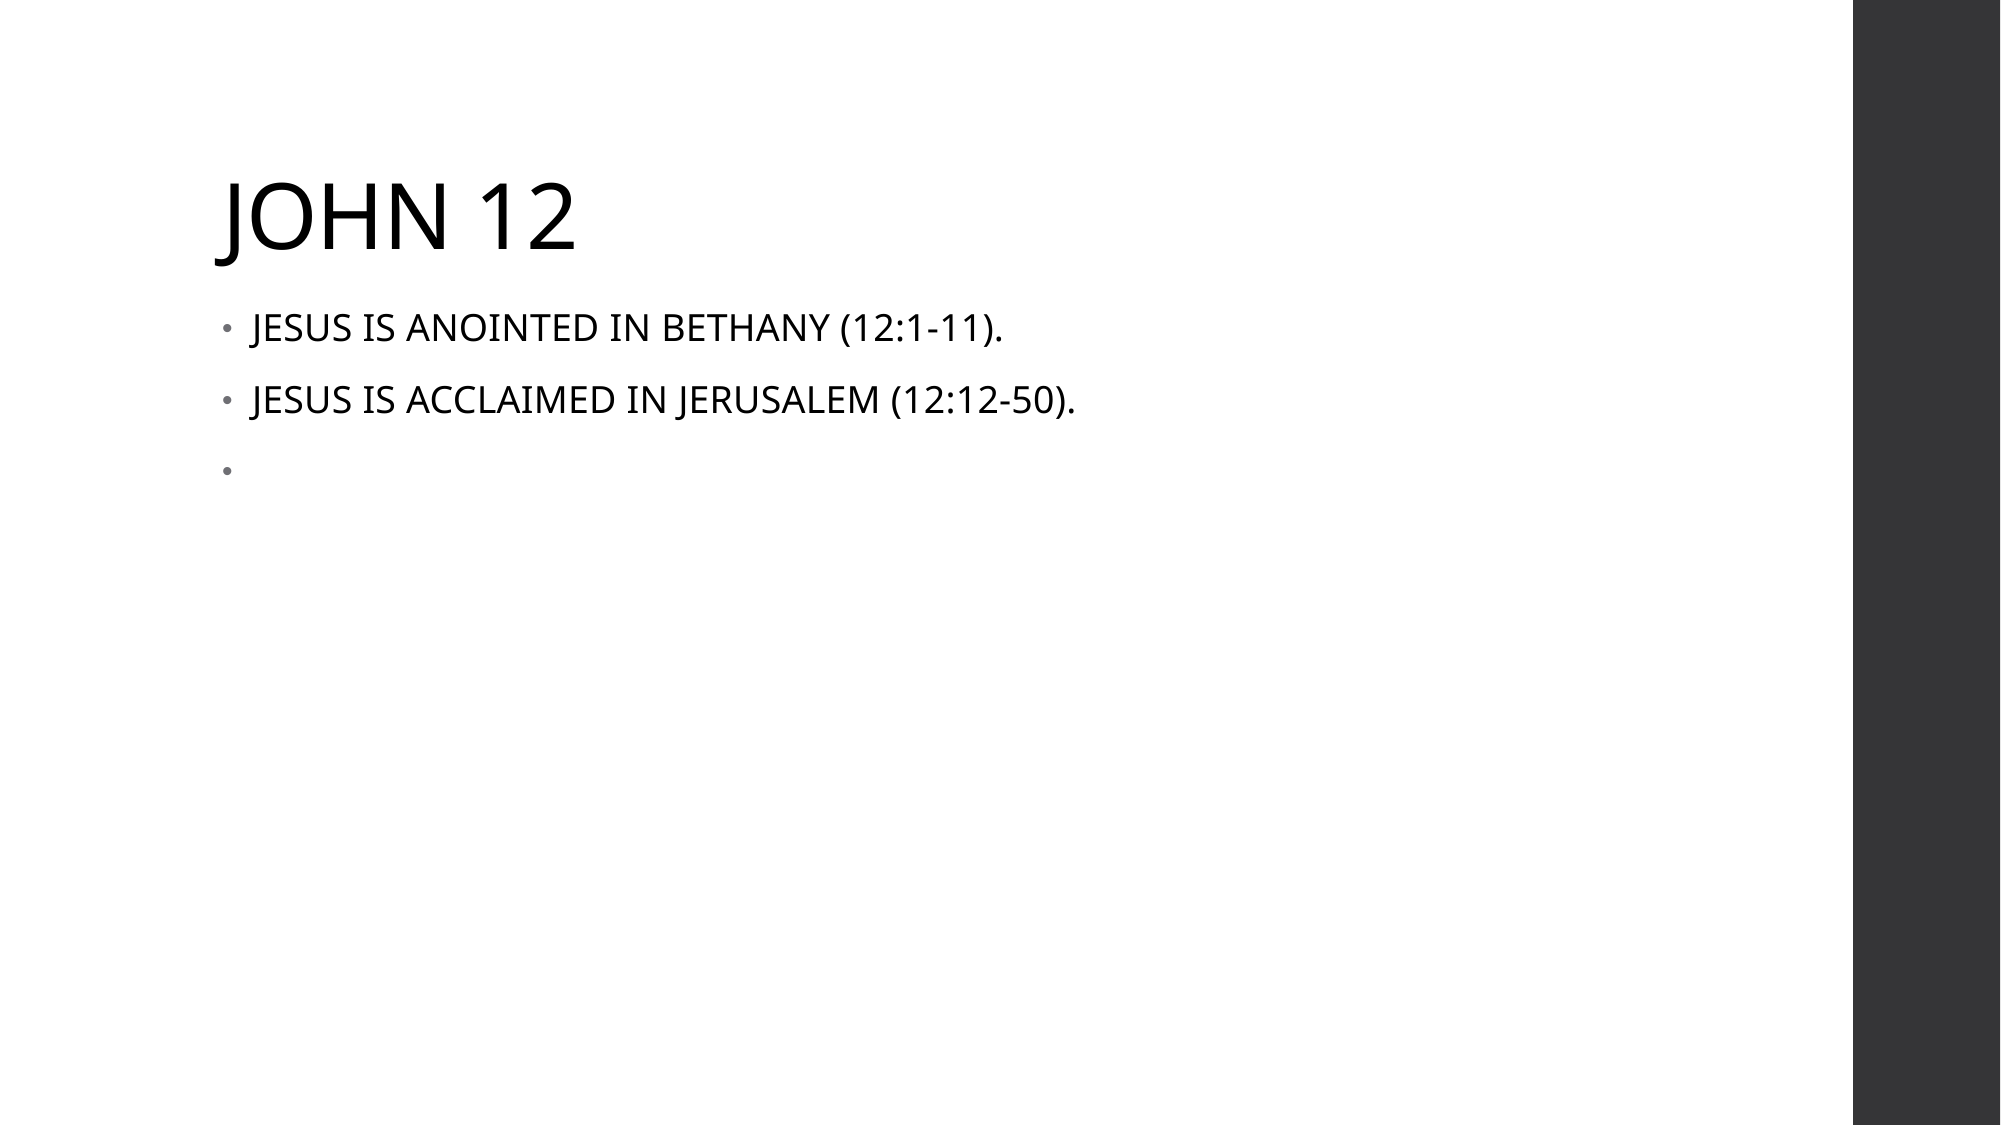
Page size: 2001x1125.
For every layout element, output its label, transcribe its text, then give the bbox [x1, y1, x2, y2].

list JESUS IS ANOINTED IN BETHANY (12:1-11). JESUS IS ACCLAIMED IN JERUSALEM (12:12-50). [206, 299, 1617, 1014]
title JOHN 12 [206, 60, 1797, 278]
